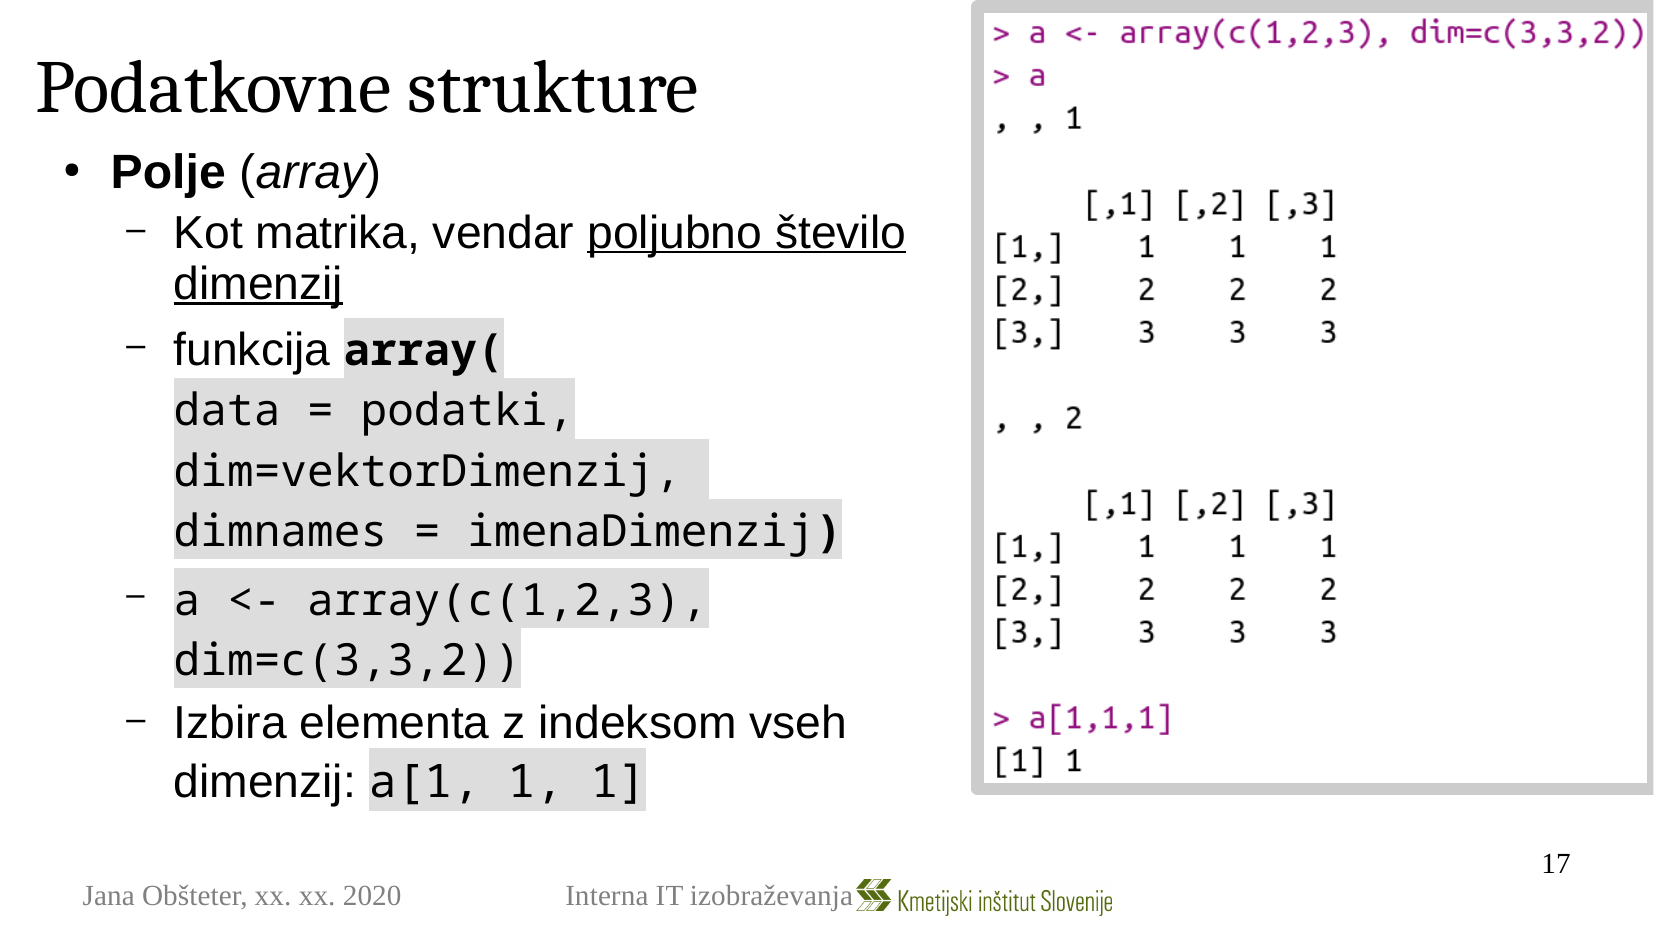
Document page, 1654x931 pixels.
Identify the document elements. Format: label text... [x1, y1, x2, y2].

title Podatkovne strukture [35, 21, 971, 154]
picture [856, 879, 1112, 916]
list Polje (array) Kot matrika, vendar poljubno število dimenzij funkcija array( data = podatki, dim=vektorDimenzij, dimnames = imenaDimenzij) a <- array(c(1,2,3), dim=c(3,3,2)) Izbira elementa z indeksom vseh dimenzij: a[1, 1, 1] [47, 144, 987, 815]
picture [983, 12, 1648, 783]
